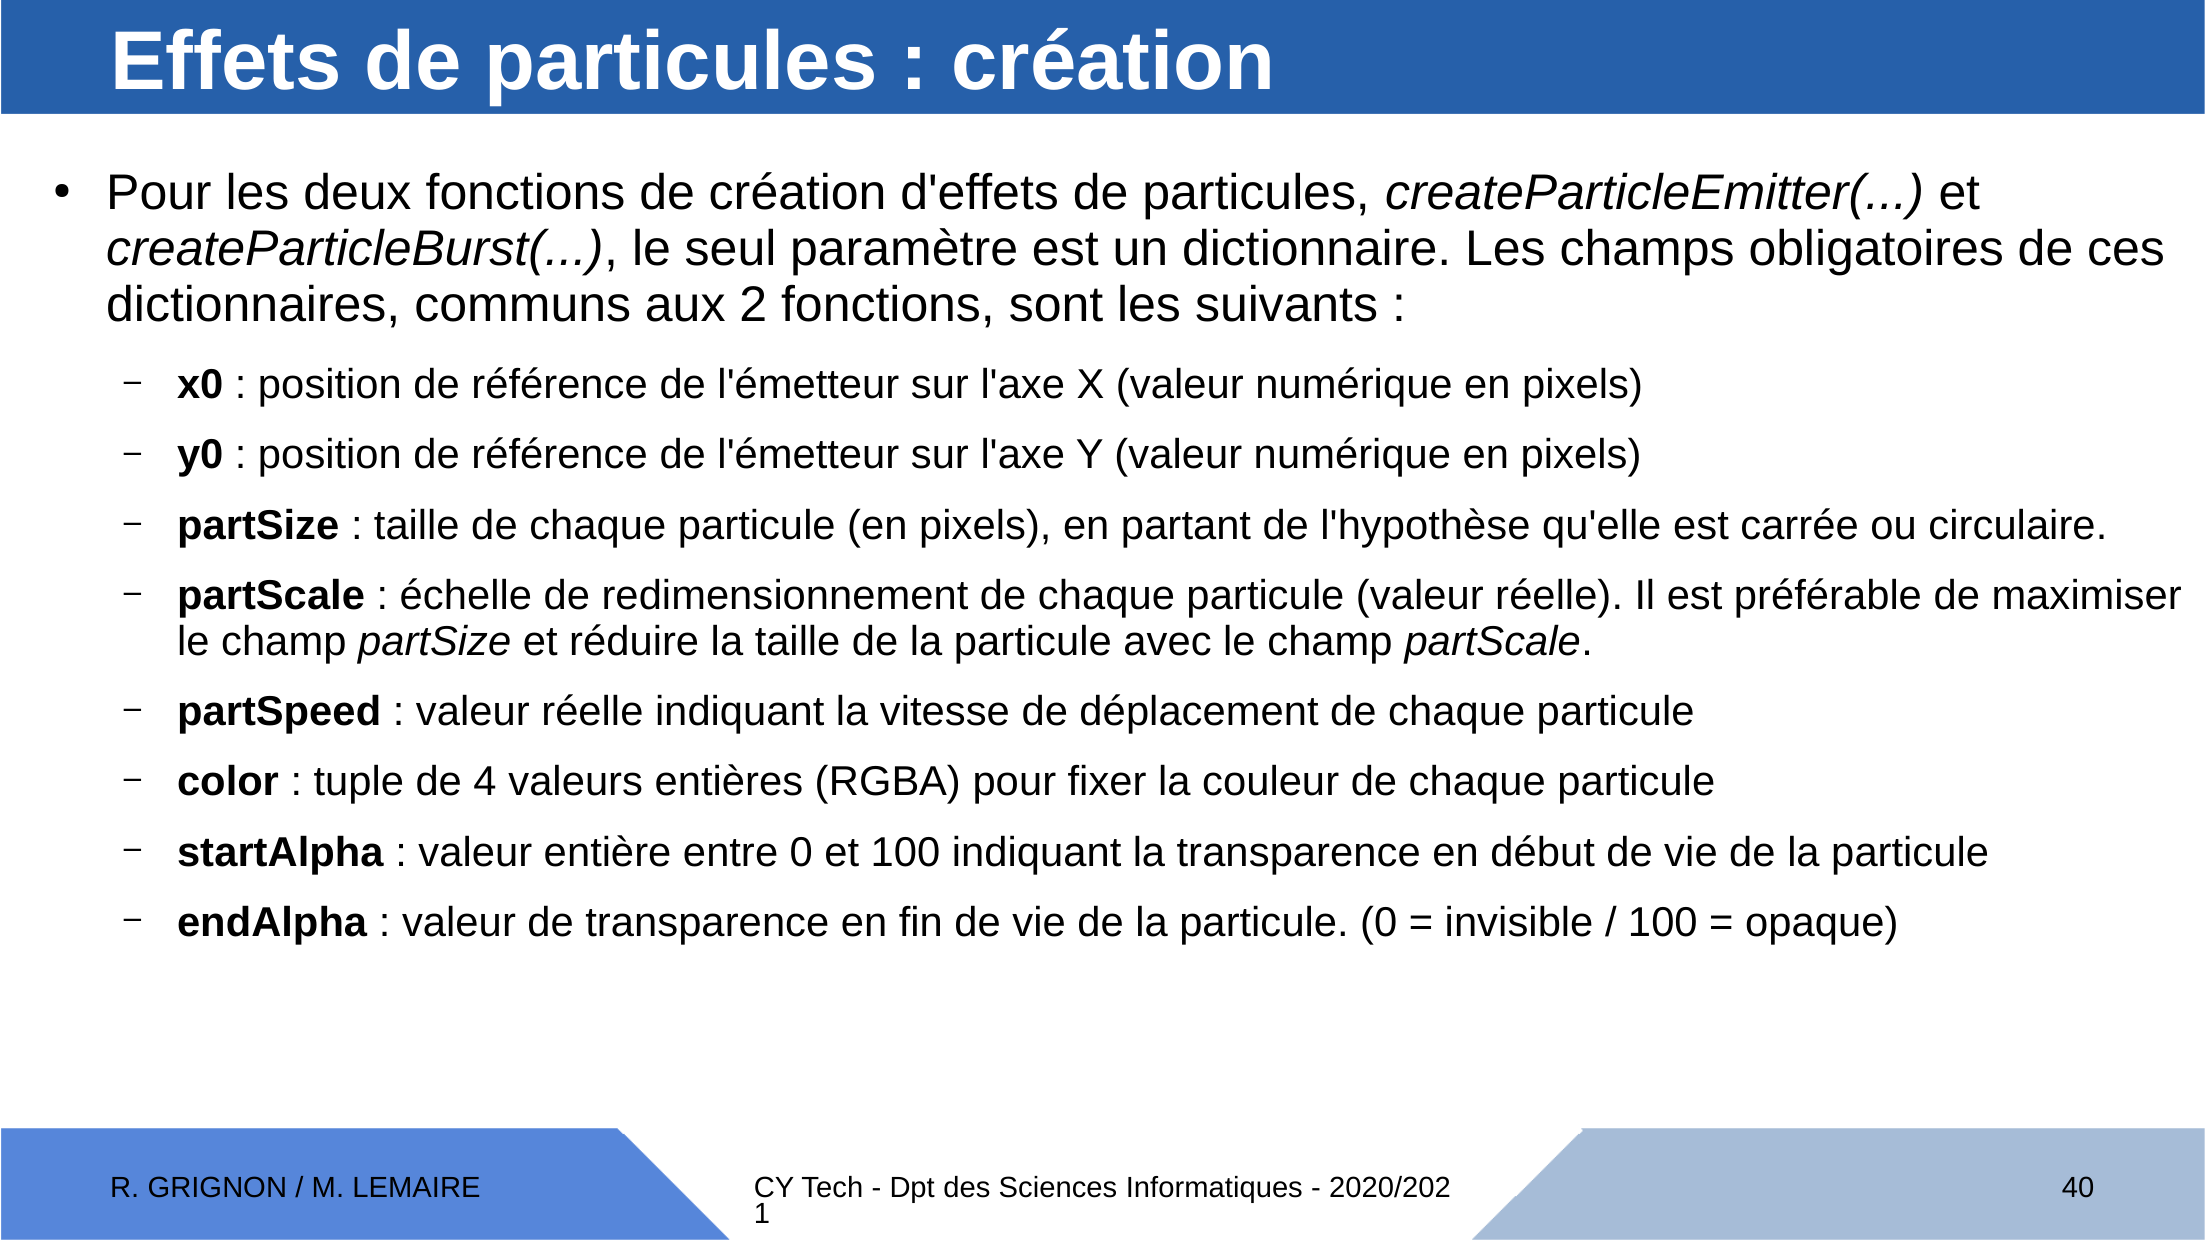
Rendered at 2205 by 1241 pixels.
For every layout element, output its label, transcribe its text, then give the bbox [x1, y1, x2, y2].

list Pour les deux fonctions de création d'effets de particules, createParticleEmitter(...) et createParticleBurst(...), le seul paramètre est un dictionnaire. Les champs obligatoires de ces dictionnaires, communs aux 2 fonctions, sont les suivants : x0 : position de référence de l'émetteur sur l'axe X (valeur numérique en pixels) y0 : position de référence de l'émetteur sur l'axe Y (valeur numérique en pixels) partSize : taille de chaque particule (en pixels), en partant de l'hypothèse qu'elle est carrée ou circulaire. partScale : échelle de redimensionnement de chaque particule (valeur réelle). Il est préférable de maximiser le champ partSize et réduire la taille de la particule avec le champ partScale. partSpeed : valeur réelle indiquant la vitesse de déplacement de chaque particule color : tuple de 4 valeurs entières (RGBA) pour fixer la couleur de chaque particule startAlpha : valeur entière entre 0 et 100 indiquant la transparence en début de vie de la particule endAlpha : valeur de transparence en fin de vie de la particule. (0 = invisible / 100 = opaque) [35, 235, 2186, 1187]
title Effets de particules : création [110, 49, 2095, 235]
picture [0, 0, 2205, 1241]
